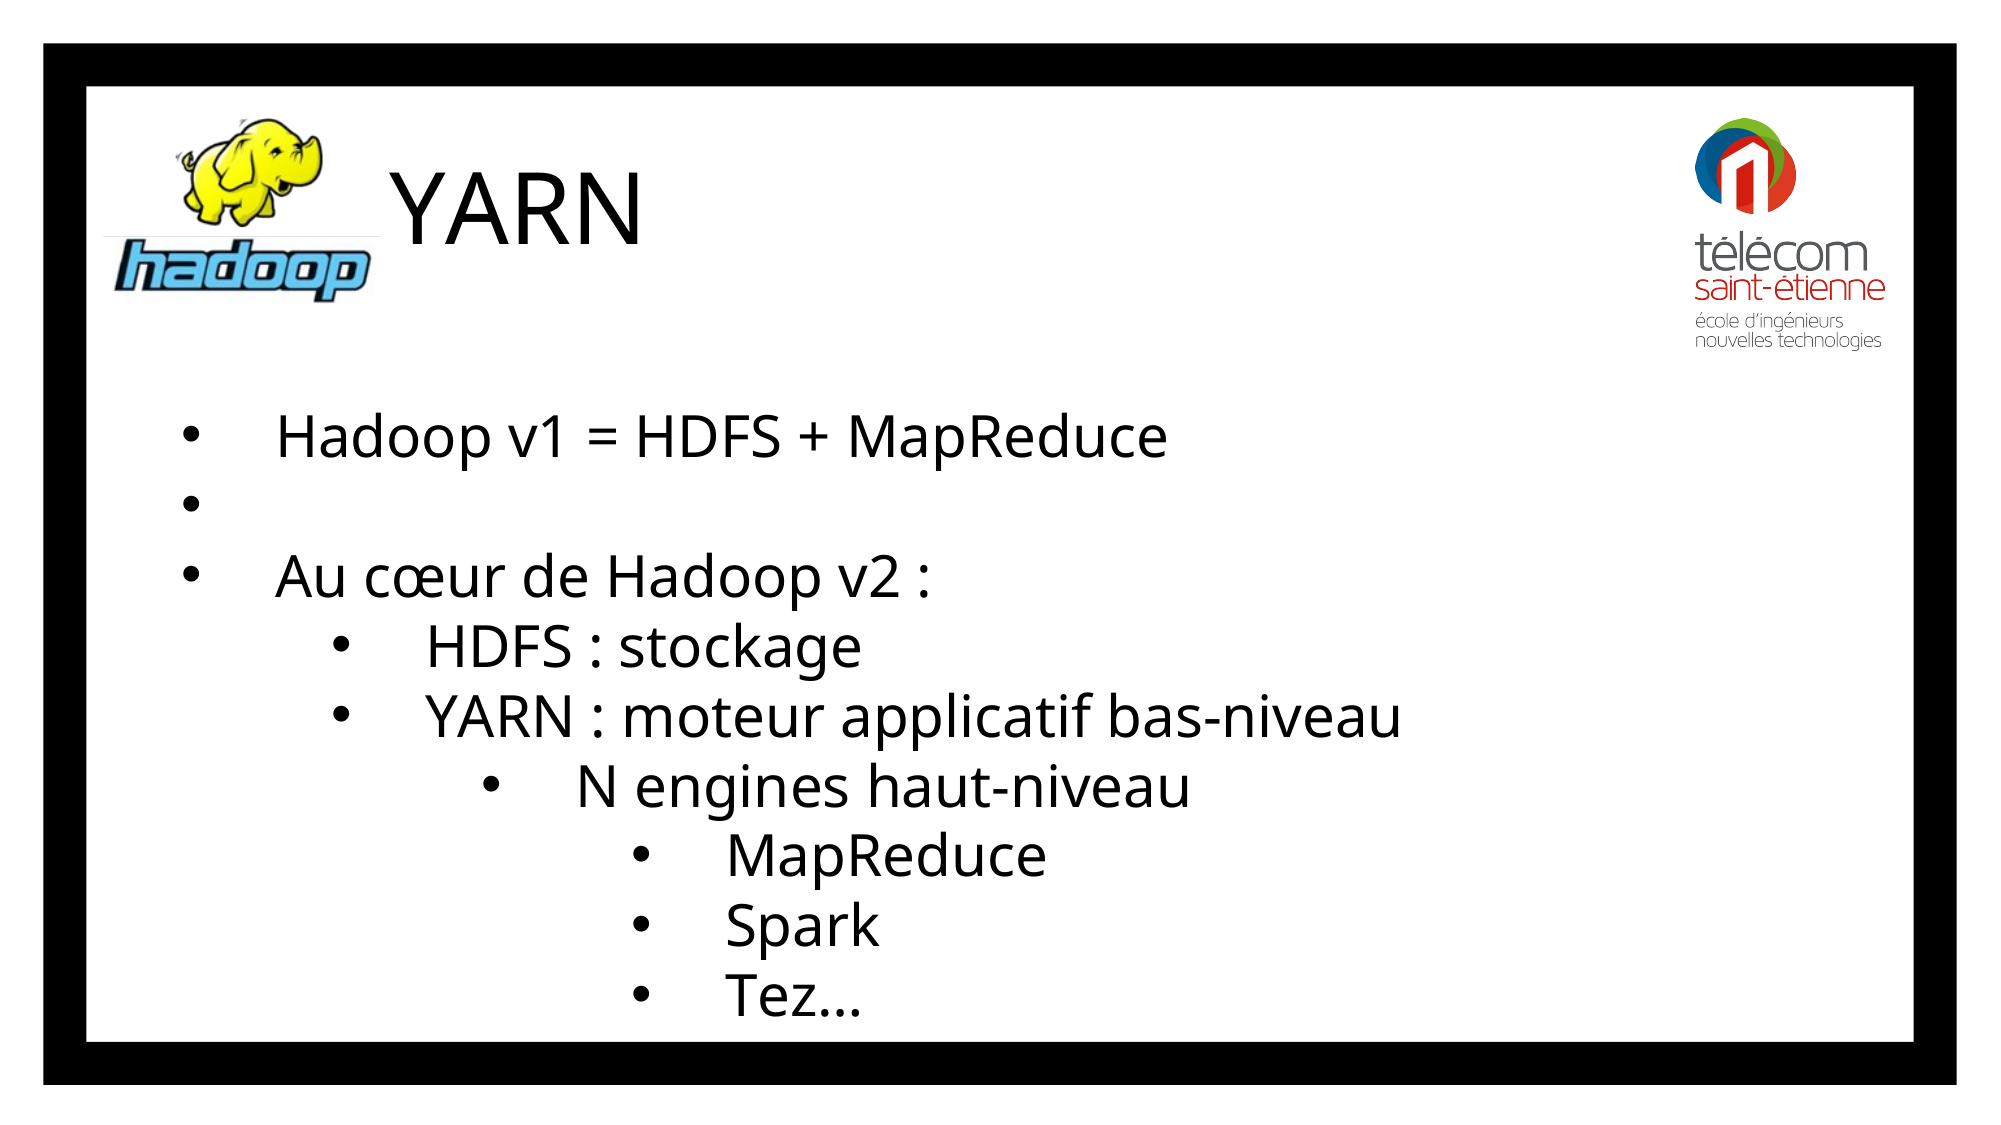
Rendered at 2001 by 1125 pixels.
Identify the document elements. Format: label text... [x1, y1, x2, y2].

text_box Hadoop v1 = HDFS + MapReduce Au cœur de Hadoop v2 : HDFS : stockage YARN : moteur applicatif bas-niveau N engines haut-niveau MapReduce Spark Tez… [166, 391, 1849, 1125]
picture [103, 118, 380, 305]
picture [1715, 134, 1730, 138]
title YARN [380, 138, 1849, 304]
picture [1695, 118, 1885, 351]
